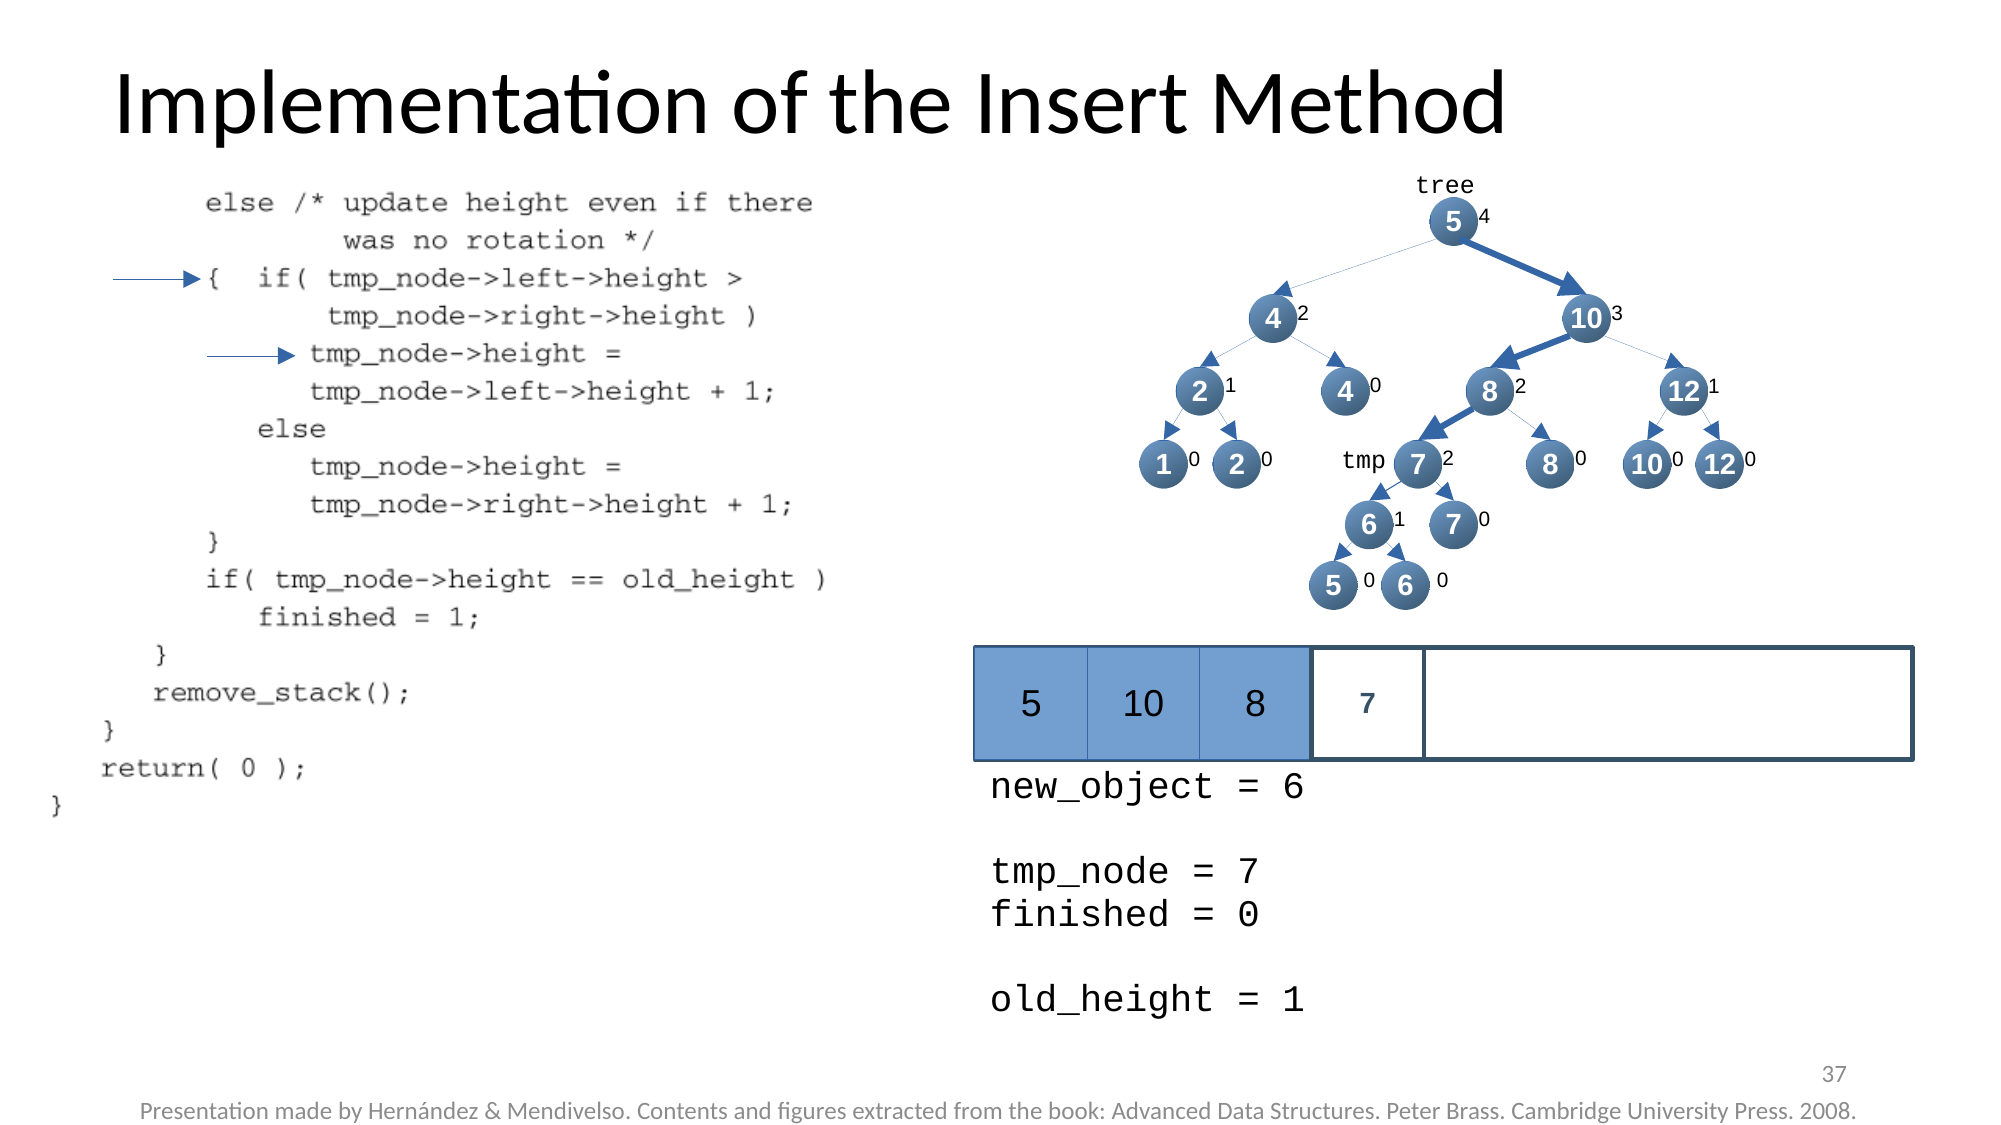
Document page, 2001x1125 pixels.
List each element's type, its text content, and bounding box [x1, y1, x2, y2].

text_box 2 [1212, 439, 1261, 489]
picture [37, 184, 825, 835]
text_box 6 [1344, 500, 1393, 550]
text_box 0 [1369, 366, 1382, 409]
text_box 1 [1139, 439, 1188, 489]
text_box 7 [1429, 500, 1478, 550]
text_box 12 [1659, 367, 1708, 416]
text_box 5 [974, 647, 1088, 760]
text_box 4 [1321, 367, 1369, 416]
text_box 2 [1297, 294, 1310, 337]
text_box 1 [1224, 366, 1237, 409]
text_box 0 [1188, 439, 1201, 482]
text_box 0 [1575, 439, 1588, 482]
text_box 1 [1708, 367, 1721, 410]
text_box 8 [1465, 367, 1514, 416]
text_box tmp [1326, 439, 1402, 484]
text_box 2 [1175, 366, 1224, 416]
text_box 0 [1436, 561, 1449, 604]
text_box 10 [1562, 294, 1611, 343]
text_box 7 [1402, 439, 1442, 489]
text_box 8 [1199, 647, 1311, 760]
text_box 4 [1248, 294, 1297, 343]
text_box 2 [1514, 367, 1527, 410]
title Implementation of the Insert Method [113, 2, 1839, 152]
text_box 0 [1478, 500, 1491, 543]
text_box 5 [1309, 561, 1358, 610]
text_box 6 [1381, 561, 1430, 610]
text_box 7 [1311, 647, 1425, 760]
text_box 5 [1429, 197, 1478, 246]
text_box 12 [1695, 440, 1744, 489]
text_box 0 [1744, 439, 1757, 482]
text_box 0 [1672, 440, 1685, 483]
text_box 10 [1622, 440, 1672, 489]
text_box tree [1400, 165, 1490, 209]
text_box 4 [1478, 197, 1491, 240]
text_box Presentation made by Hernández & Mendivelso. Contents and figures extracted from the book: Advanced Data Structures. Peter Brass. Cambridge University Press. 2008. [0, 1100, 2000, 1119]
text_box 0 [1363, 561, 1376, 604]
text_box 3 [1611, 294, 1624, 337]
text_box 8 [1526, 439, 1575, 489]
text_box 10 [1088, 647, 1199, 760]
text_box 2 [1442, 439, 1455, 482]
text_box new_object = 6 tmp_node = 7 finished = 0 old_height = 1 [975, 759, 1913, 1030]
text_box 0 [1261, 439, 1274, 482]
text_box 1 [1393, 500, 1407, 543]
